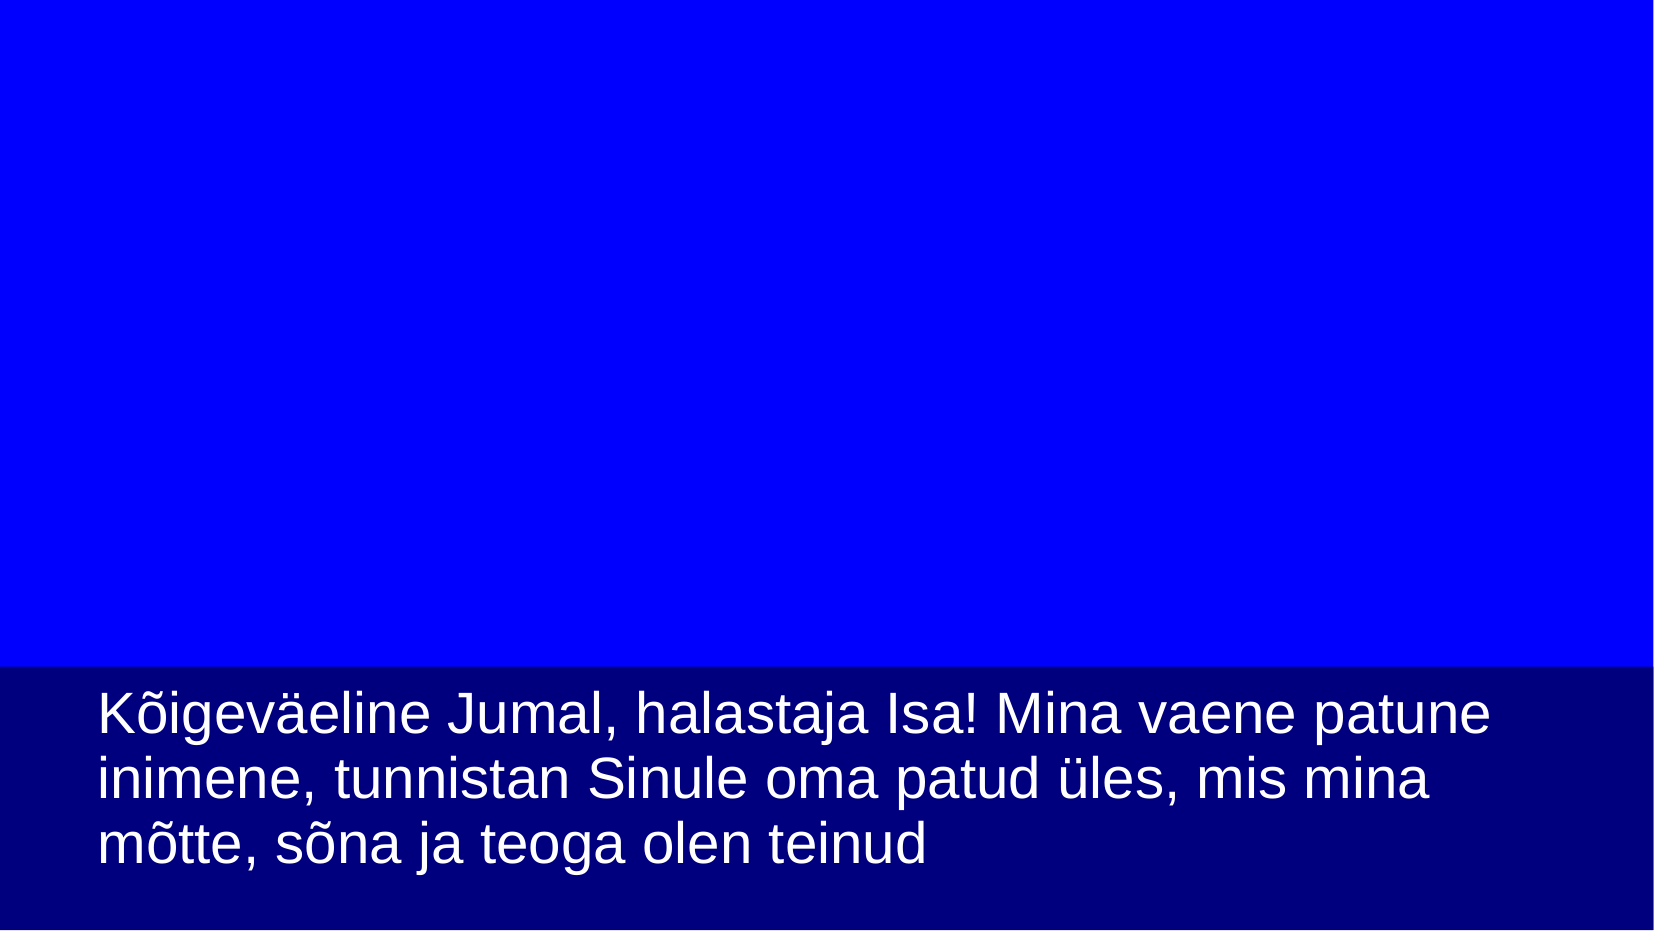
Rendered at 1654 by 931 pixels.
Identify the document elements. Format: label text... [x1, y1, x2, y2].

text_box Kõigeväeline Jumal, halastaja Isa! Mina vaene patune inimene, tunnistan Sinule oma patud üles, mis mina mõtte, sõna ja teoga olen teinud [82, 608, 1571, 884]
text_box [0, 666, 1654, 931]
